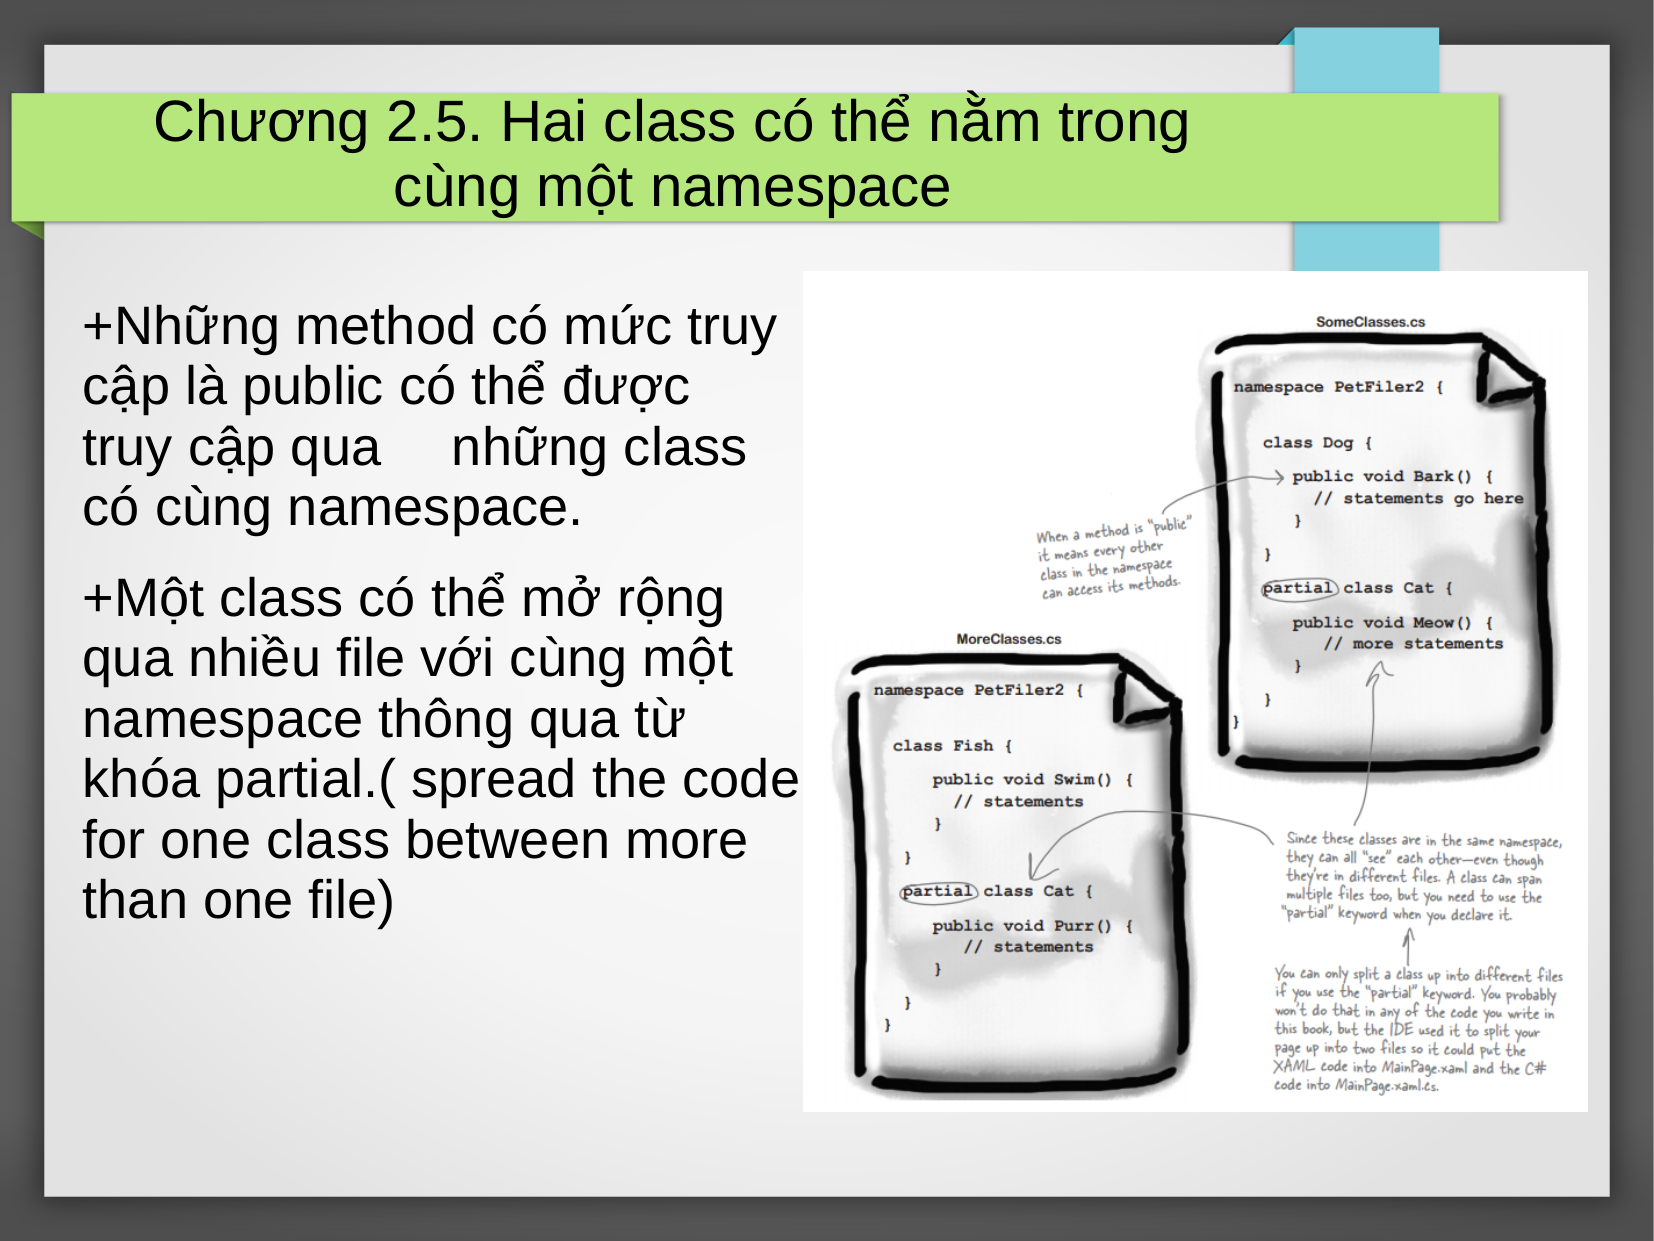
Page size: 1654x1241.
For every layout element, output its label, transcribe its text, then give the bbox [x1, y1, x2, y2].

title Chương 2.5. Hai class có thể nằm trong cùng một namespace [82, 88, 1264, 219]
list +Những method có mức truy cập là public có thể được truy cập qua những class có cùng namespace. +Một class có thể mở rộng qua nhiều file với cùng một namespace thông qua từ khóa partial.( spread the code for one class between more than one file) [82, 295, 803, 1015]
picture [0, 0, 1654, 1241]
